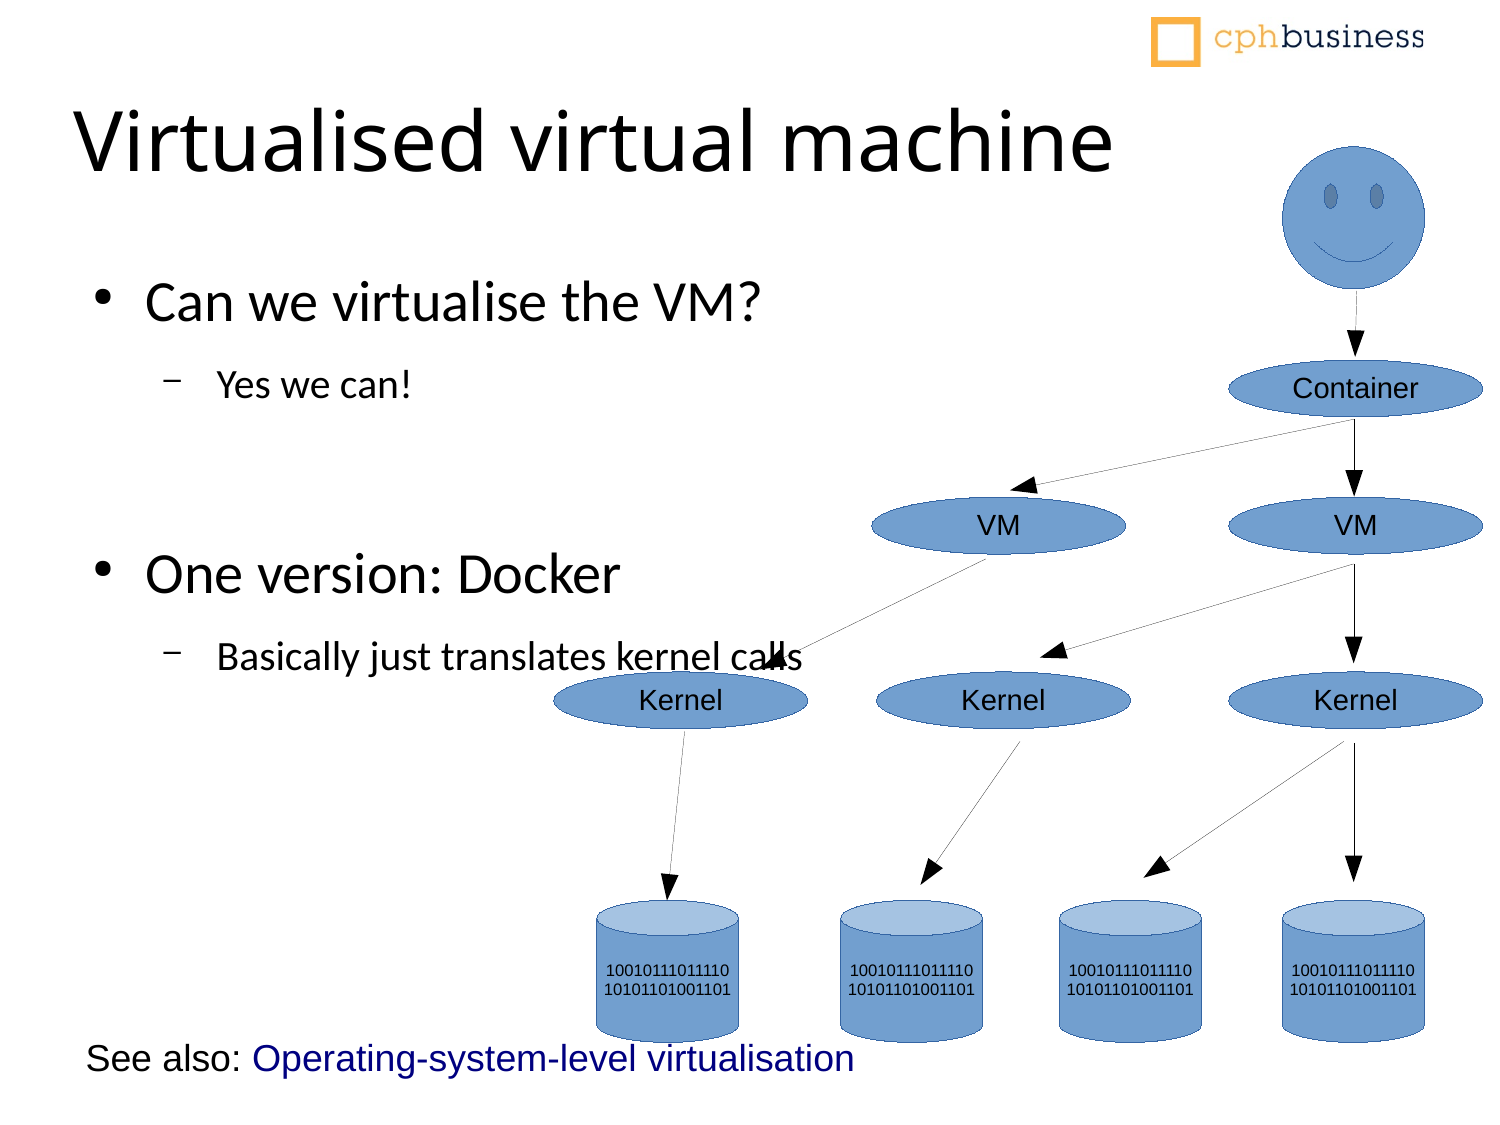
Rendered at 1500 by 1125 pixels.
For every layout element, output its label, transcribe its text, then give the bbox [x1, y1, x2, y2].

text_box VM [1228, 497, 1483, 555]
text_box Kernel [1228, 671, 1483, 729]
text_box 10010111011110 10101101001101 [840, 920, 983, 1043]
text_box [1284, 233, 1423, 289]
text_box Container [1228, 360, 1483, 417]
text_box See also: Operating-system-level virtualisation [70, 1029, 1418, 1087]
picture [1151, 17, 1424, 44]
text_box 10010111011110 10101101001101 [1059, 920, 1202, 1029]
list Can we virtualise the VM? Yes we can! One version: Docker Basically just translates kernel calls [75, 263, 1425, 969]
text_box Kernel [553, 671, 808, 729]
text_box 10010111011110 10101101001101 [596, 919, 739, 1043]
text_box VM [871, 497, 1126, 555]
text_box 10010111011110 10101101001101 [1282, 920, 1425, 1032]
title Virtualised virtual machine [73, 44, 1424, 233]
text_box Kernel [876, 671, 1131, 729]
